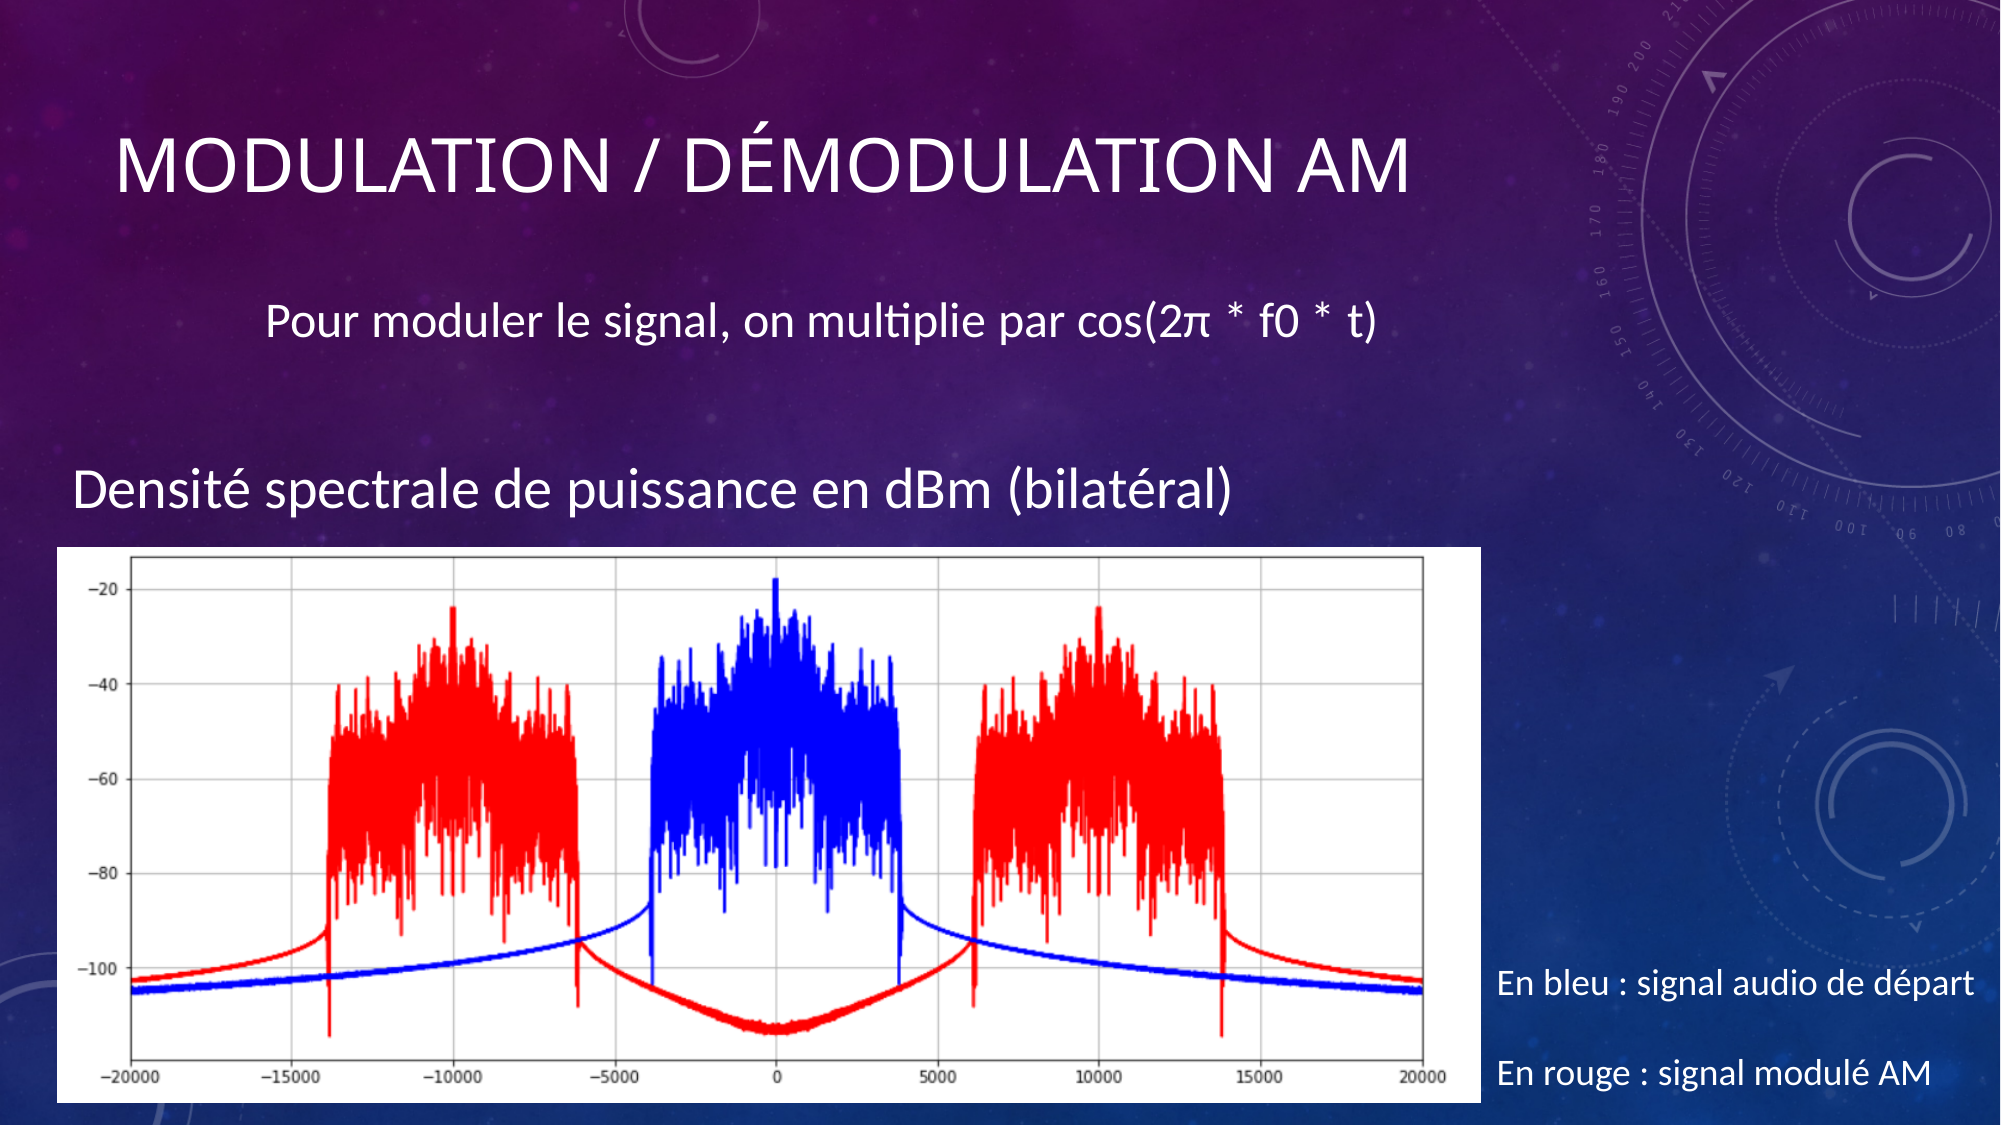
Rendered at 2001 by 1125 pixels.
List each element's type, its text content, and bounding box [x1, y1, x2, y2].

title MODULATION / DÉMODULATION AM [98, 42, 1761, 282]
picture [57, 547, 1481, 1103]
text_box Pour moduler le signal, on multiplie par cos(2π * f0 * t) [250, 280, 1609, 356]
text_box En bleu : signal audio de départ En rouge : signal modulé AM [1481, 950, 2000, 1102]
text_box Densité spectrale de puissance en dBm (bilatéral) [57, 442, 1318, 529]
